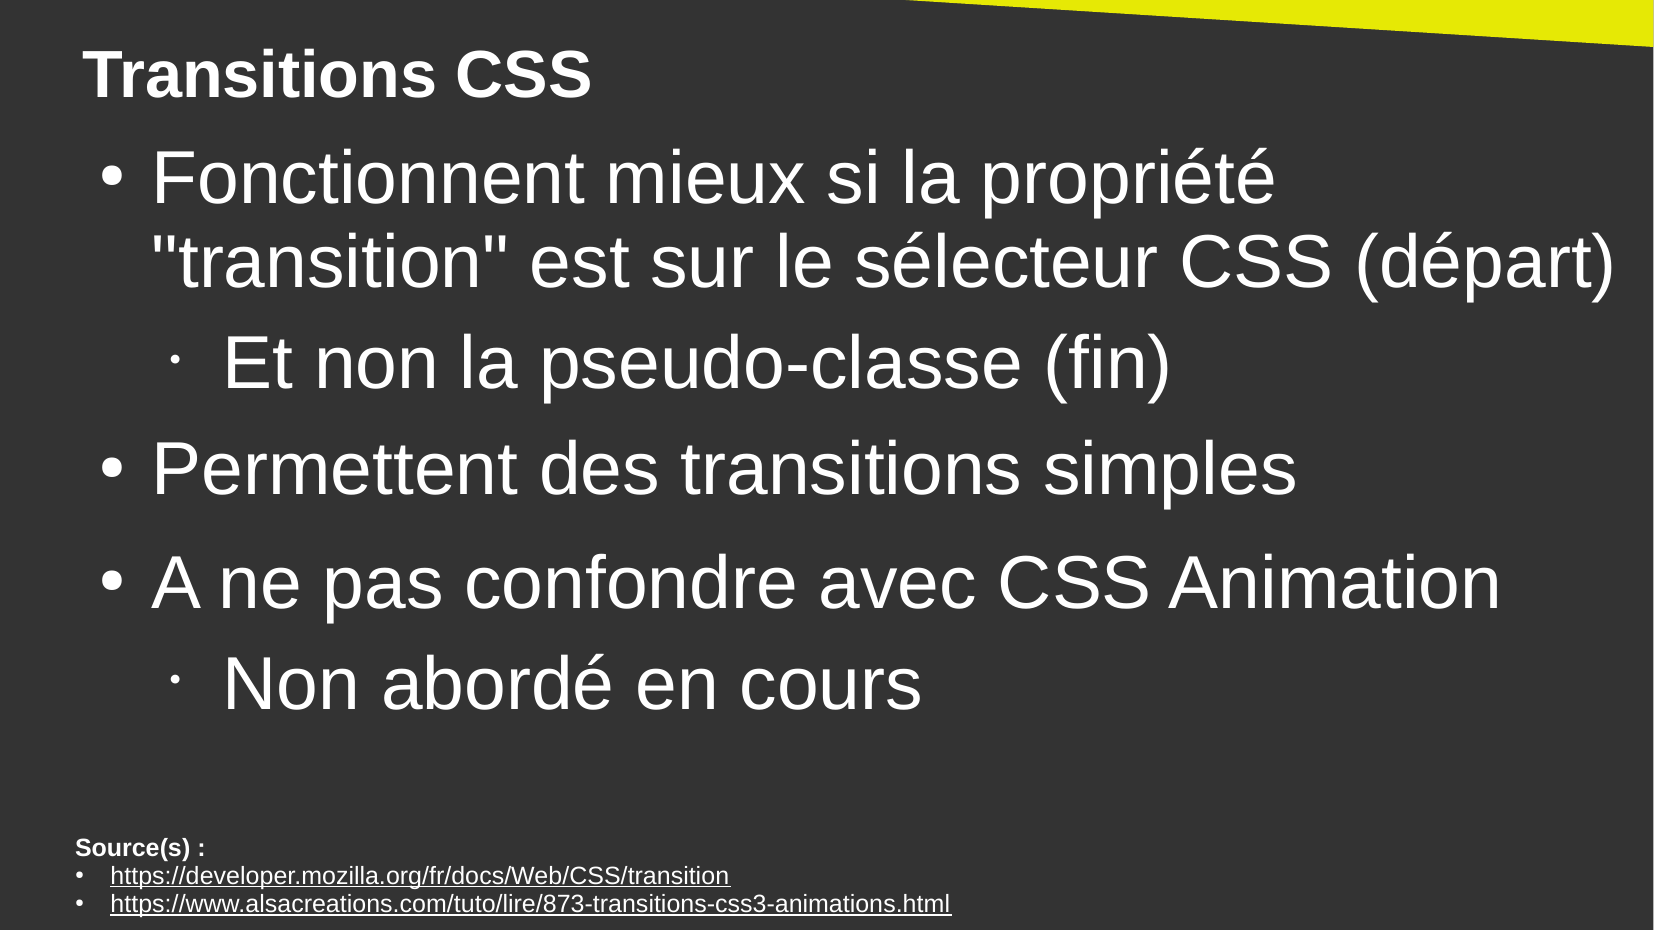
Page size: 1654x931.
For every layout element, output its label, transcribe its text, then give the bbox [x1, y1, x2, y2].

text_box Source(s) : https://developer.mozilla.org/fr/docs/Web/CSS/transition https://www.alsacreations.com/tuto/lire/873-transitions-css3-animations.html [60, 826, 1546, 926]
title Transitions CSS [82, 37, 1571, 114]
list Fonctionnent mieux si la propriété "transition" est sur le sélecteur CSS (départ) Et non la pseudo-classe (fin) Permettent des transitions simples A ne pas confondre avec CSS Animation Non abordé en cours [80, 135, 1620, 785]
text_box [905, 0, 1654, 48]
